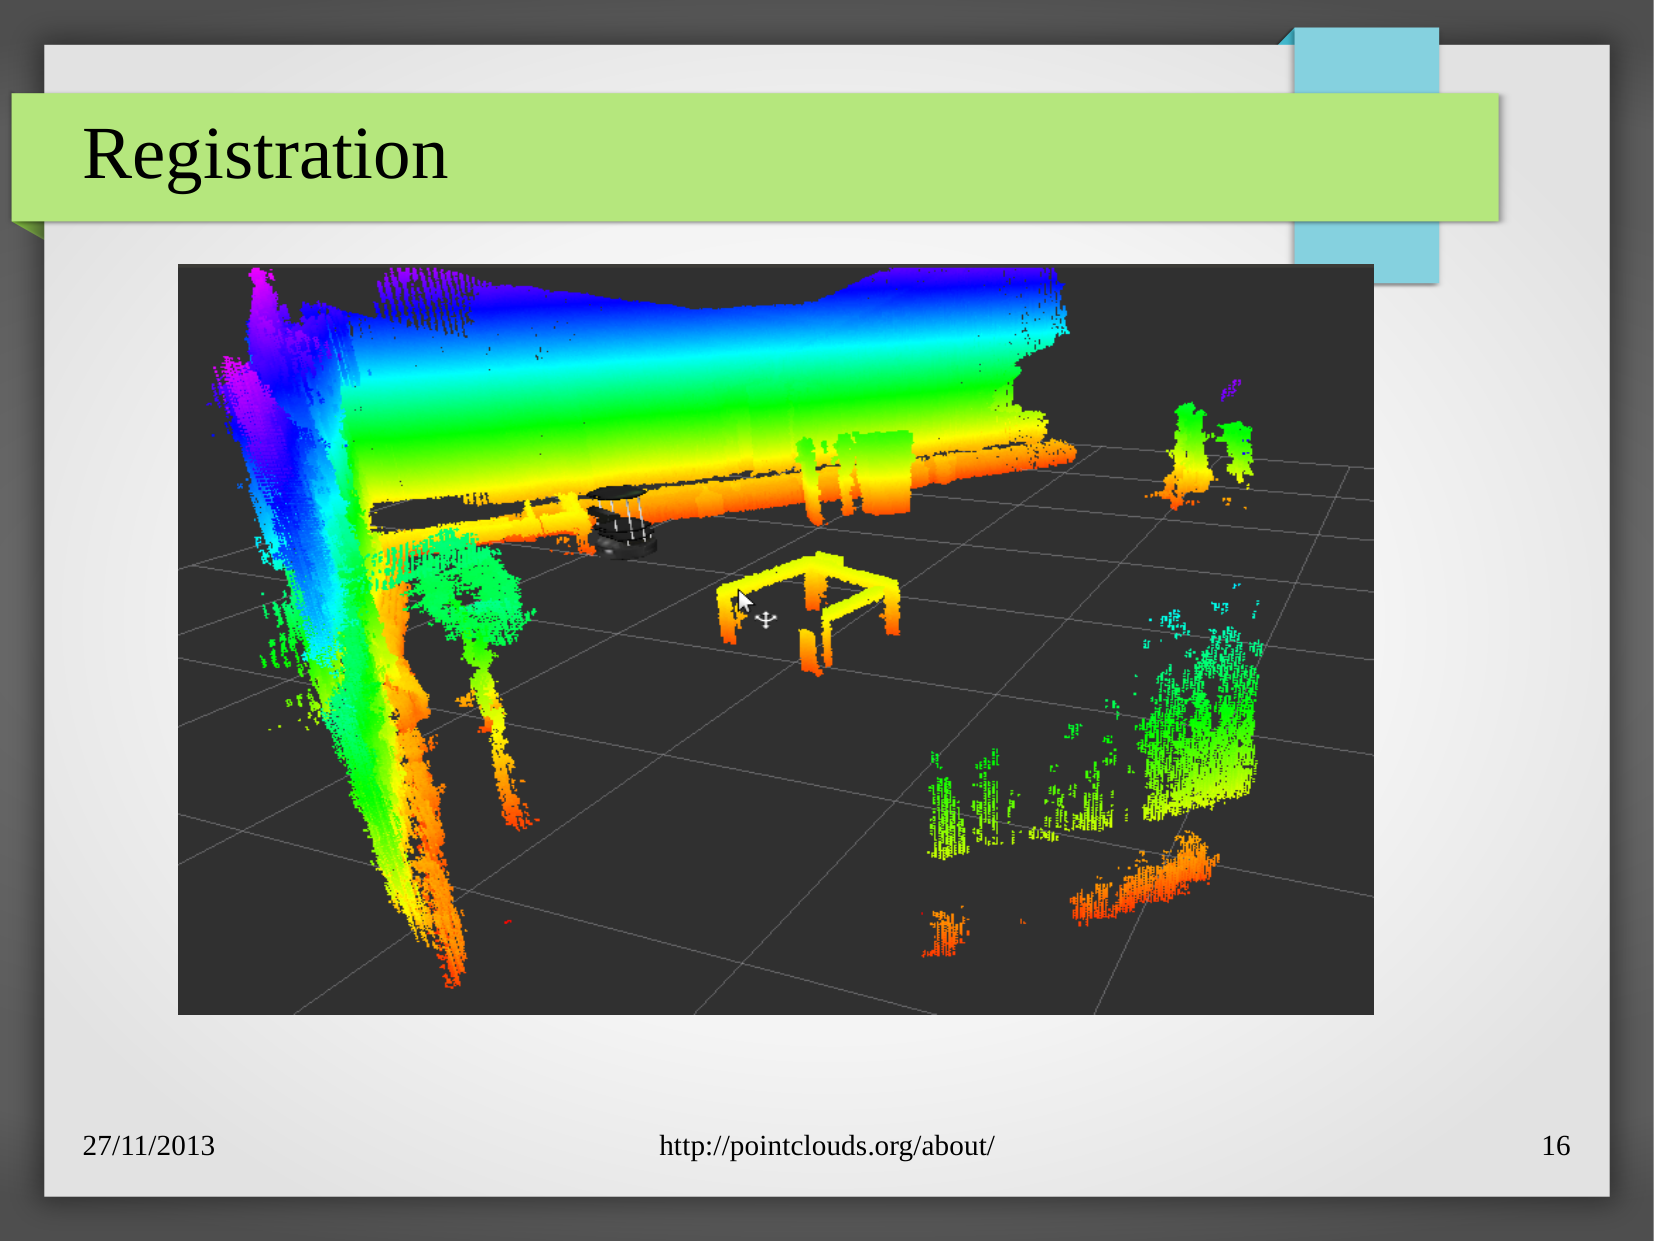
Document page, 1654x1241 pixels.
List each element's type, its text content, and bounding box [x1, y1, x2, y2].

picture [0, 0, 1654, 1241]
title Registration [82, 94, 1264, 213]
